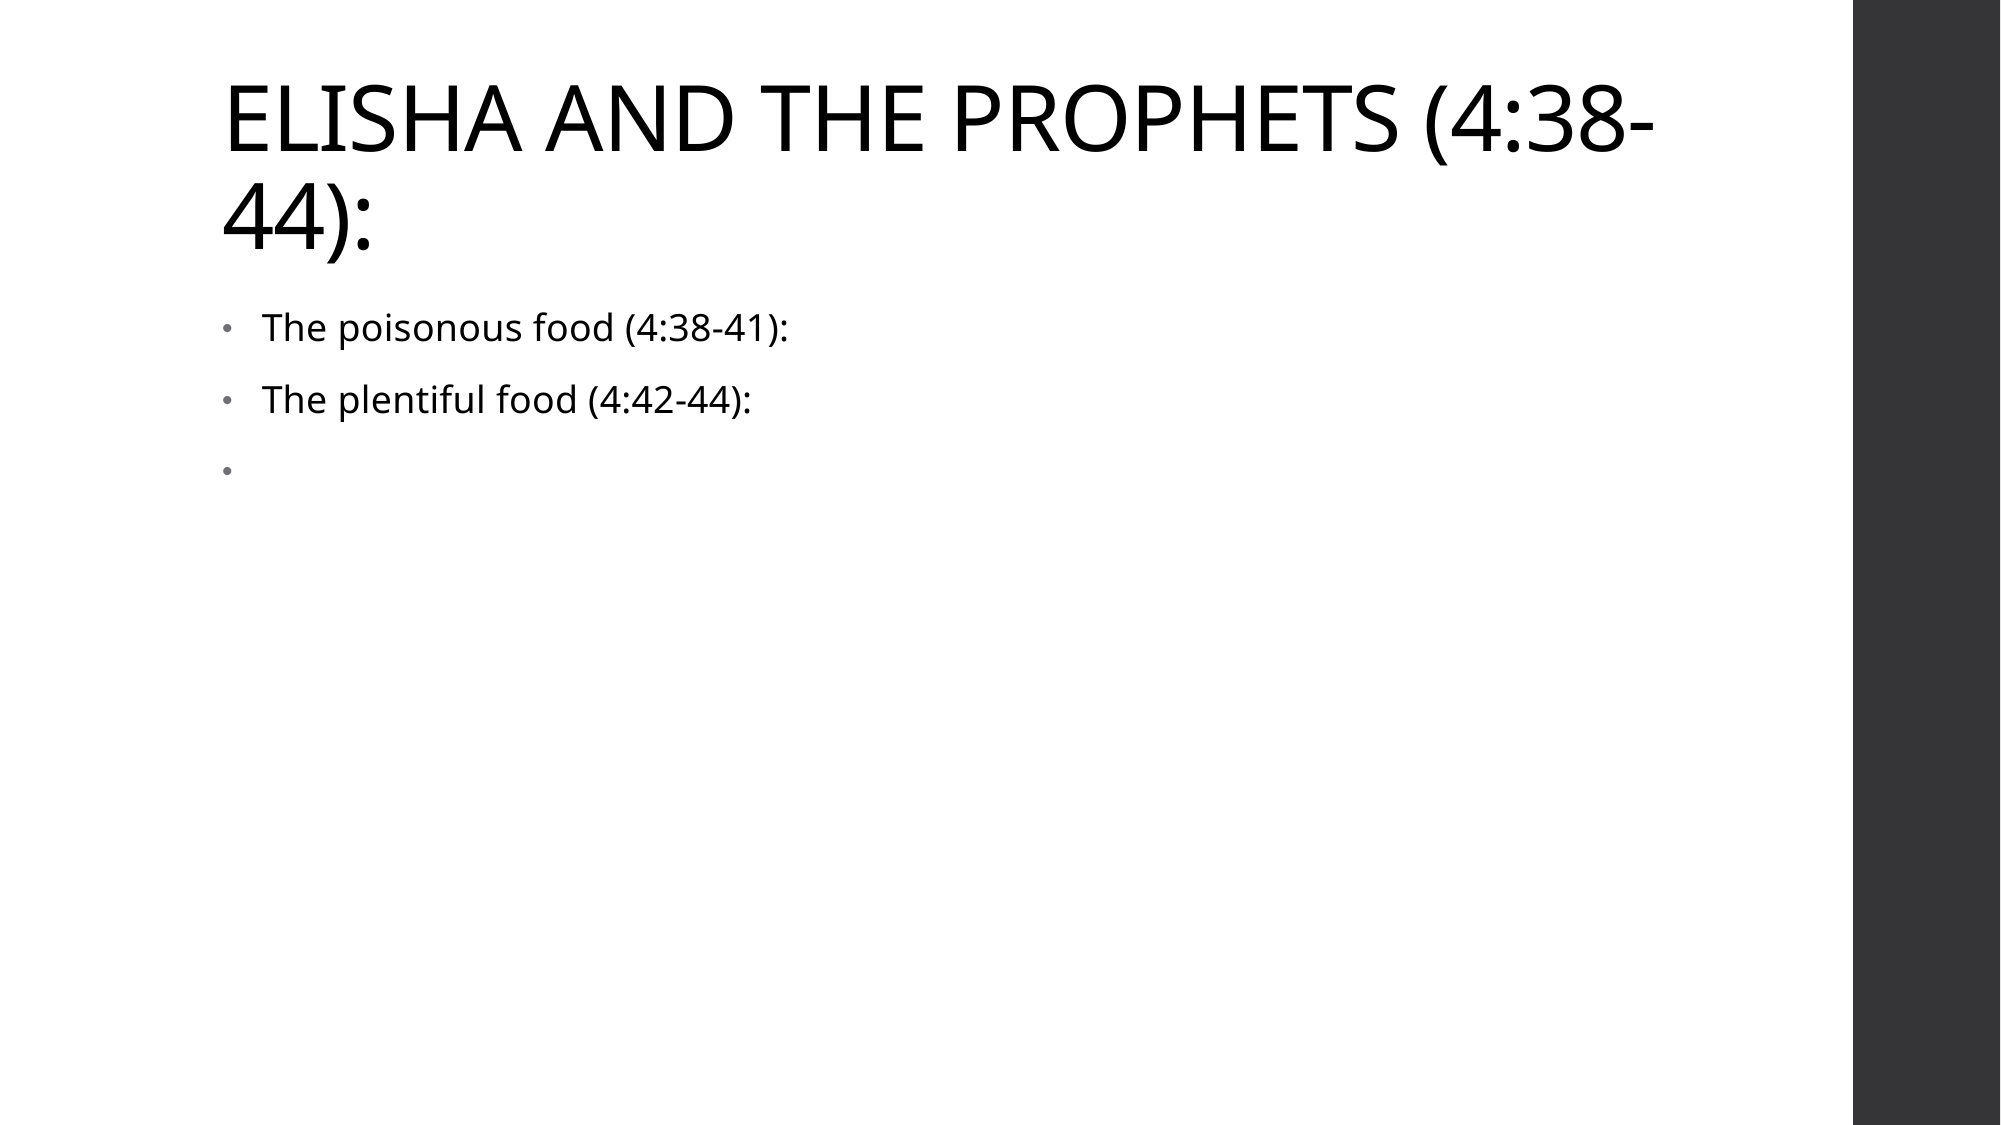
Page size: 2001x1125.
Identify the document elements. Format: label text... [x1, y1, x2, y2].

title ELISHA AND THE PROPHETS (4:38-44): [206, 60, 1797, 278]
list The poisonous food (4:38-41): The plentiful food (4:42-44): [206, 299, 1617, 1014]
